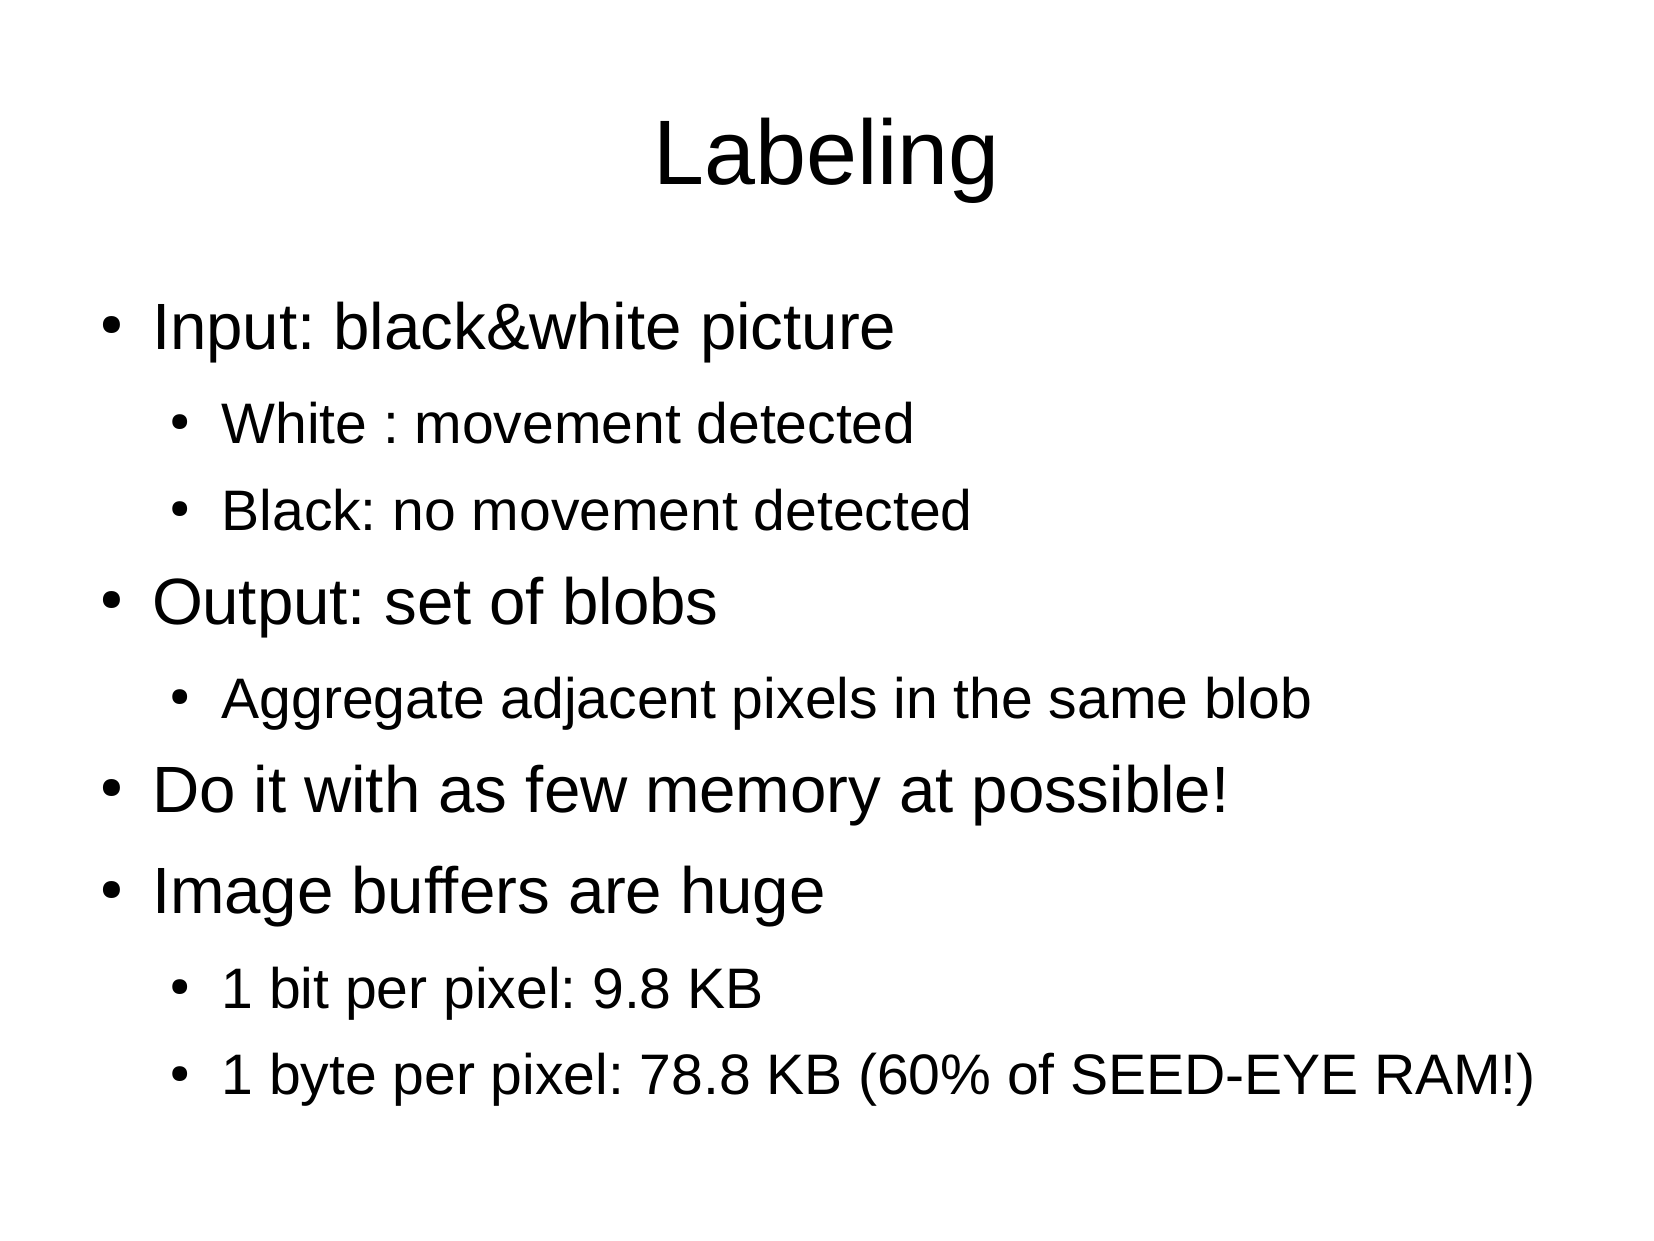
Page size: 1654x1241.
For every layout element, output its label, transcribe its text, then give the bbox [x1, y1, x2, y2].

title Labeling [82, 49, 1571, 257]
list Input: black&white picture White : movement detected Black: no movement detected Output: set of blobs Aggregate adjacent pixels in the same blob Do it with as few memory at possible! Image buffers are huge 1 bit per pixel: 9.8 KB 1 byte per pixel: 78.8 KB (60% of SEED-EYE RAM!) [82, 290, 1571, 1109]
